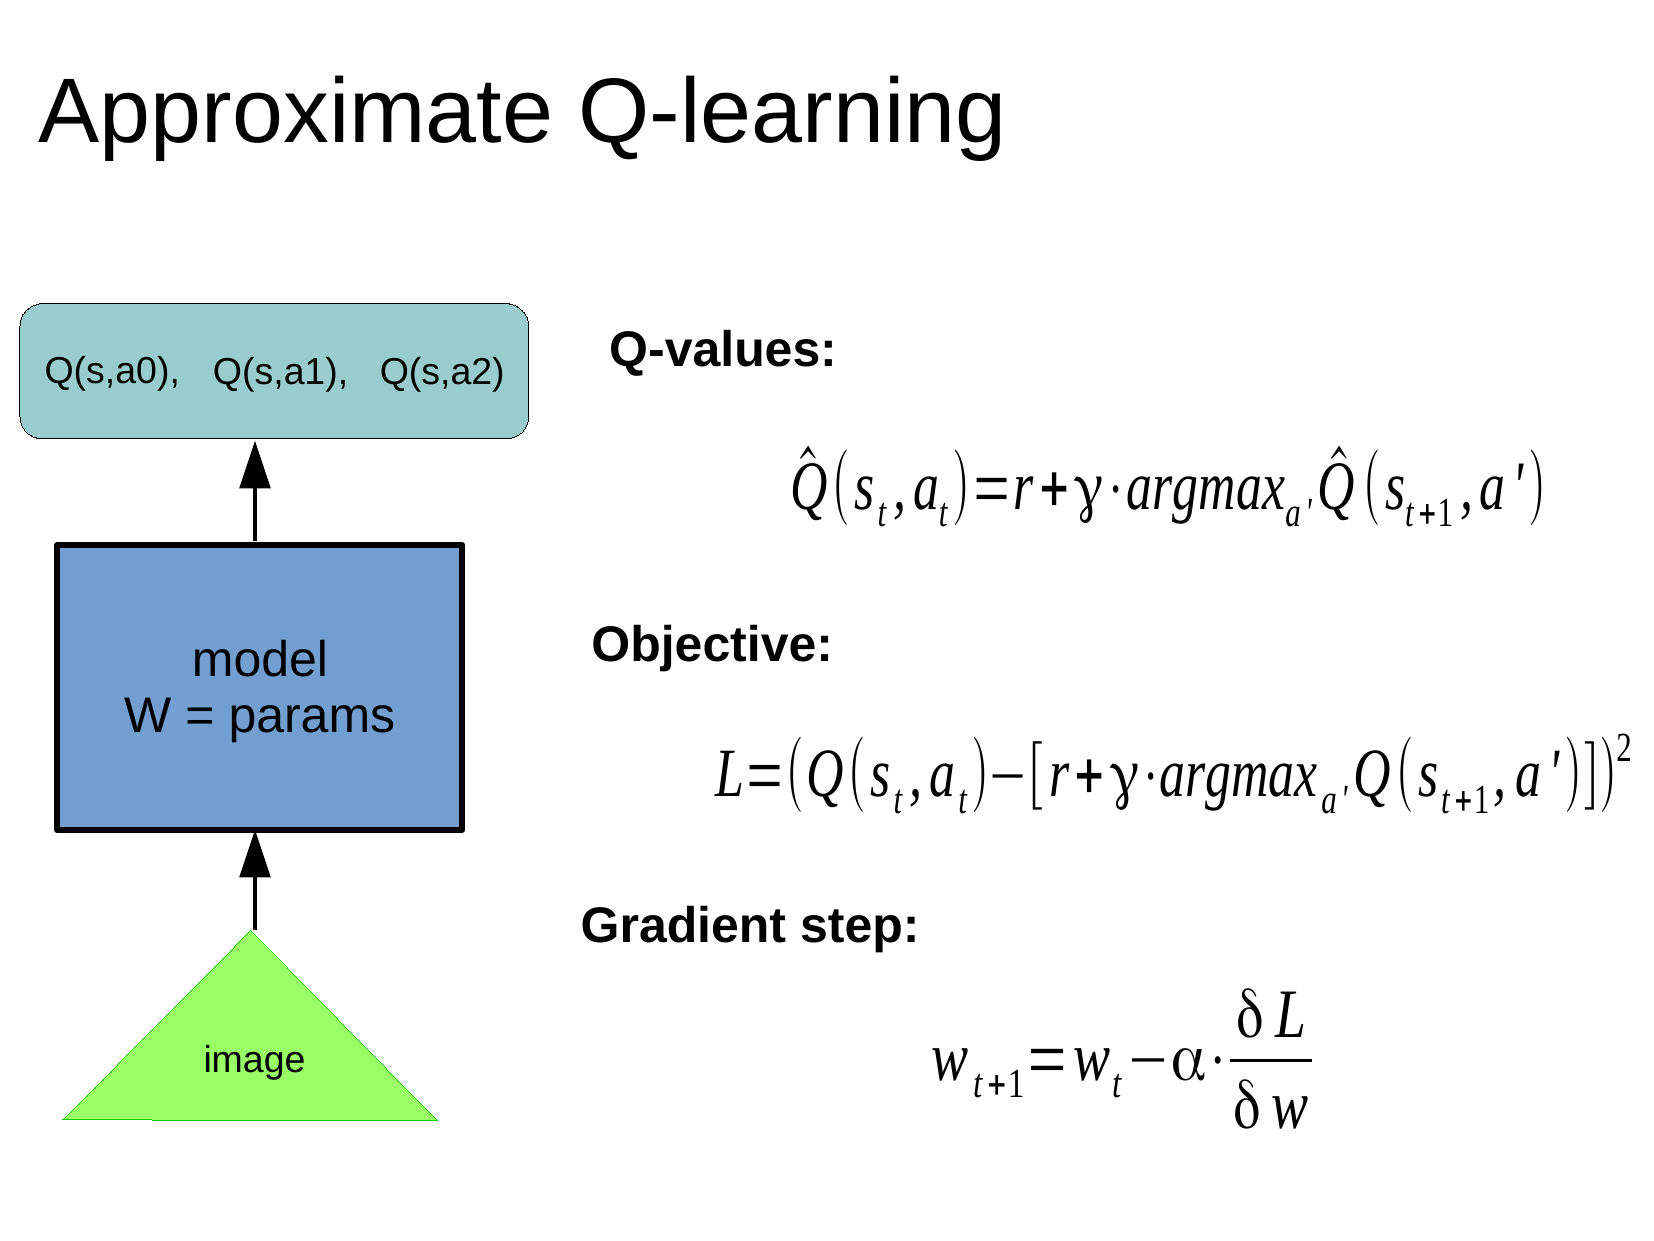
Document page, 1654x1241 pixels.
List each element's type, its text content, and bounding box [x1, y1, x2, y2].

text_box Q(s,a2) [356, 333, 529, 409]
text_box Approximate Q-learning [15, 42, 1586, 286]
text_box [344, 1025, 438, 1121]
text_box [19, 303, 529, 439]
chart [699, 722, 1644, 821]
text_box Gradient step: [556, 881, 944, 971]
text_box model W = params [57, 544, 463, 830]
text_box image [165, 1021, 344, 1139]
text_box Q(s,a1), [189, 333, 356, 409]
text_box Q(s,a0), [20, 333, 189, 409]
text_box Q-values: [585, 304, 973, 394]
chart [777, 439, 1559, 536]
chart [917, 976, 1329, 1143]
text_box [62, 930, 340, 1121]
text_box Objective: [567, 599, 955, 690]
